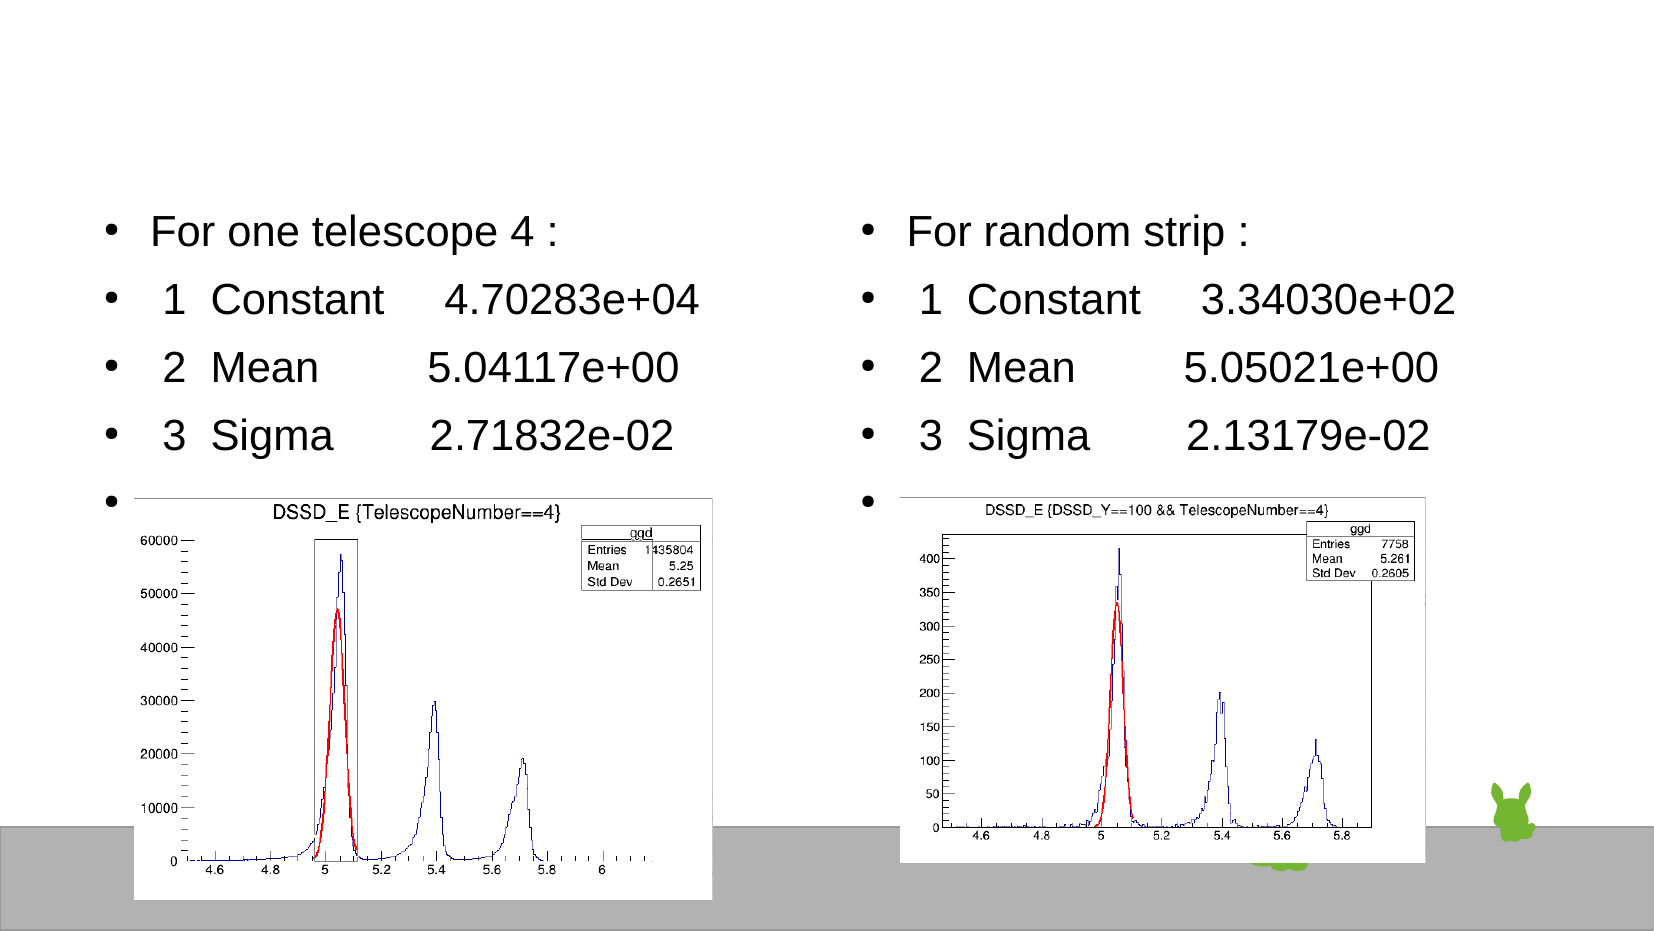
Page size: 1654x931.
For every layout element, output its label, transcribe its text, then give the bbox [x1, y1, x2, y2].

list For one telescope 4 : 1 Constant 4.70283e+04 2 Mean 5.04117e+00 3 Sigma 2.71832e-02 [88, 206, 809, 461]
picture [134, 498, 713, 901]
picture [900, 497, 1426, 863]
list For random strip : 1 Constant 3.34030e+02 2 Mean 5.05021e+00 3 Sigma 2.13179e-02 [845, 206, 1566, 461]
